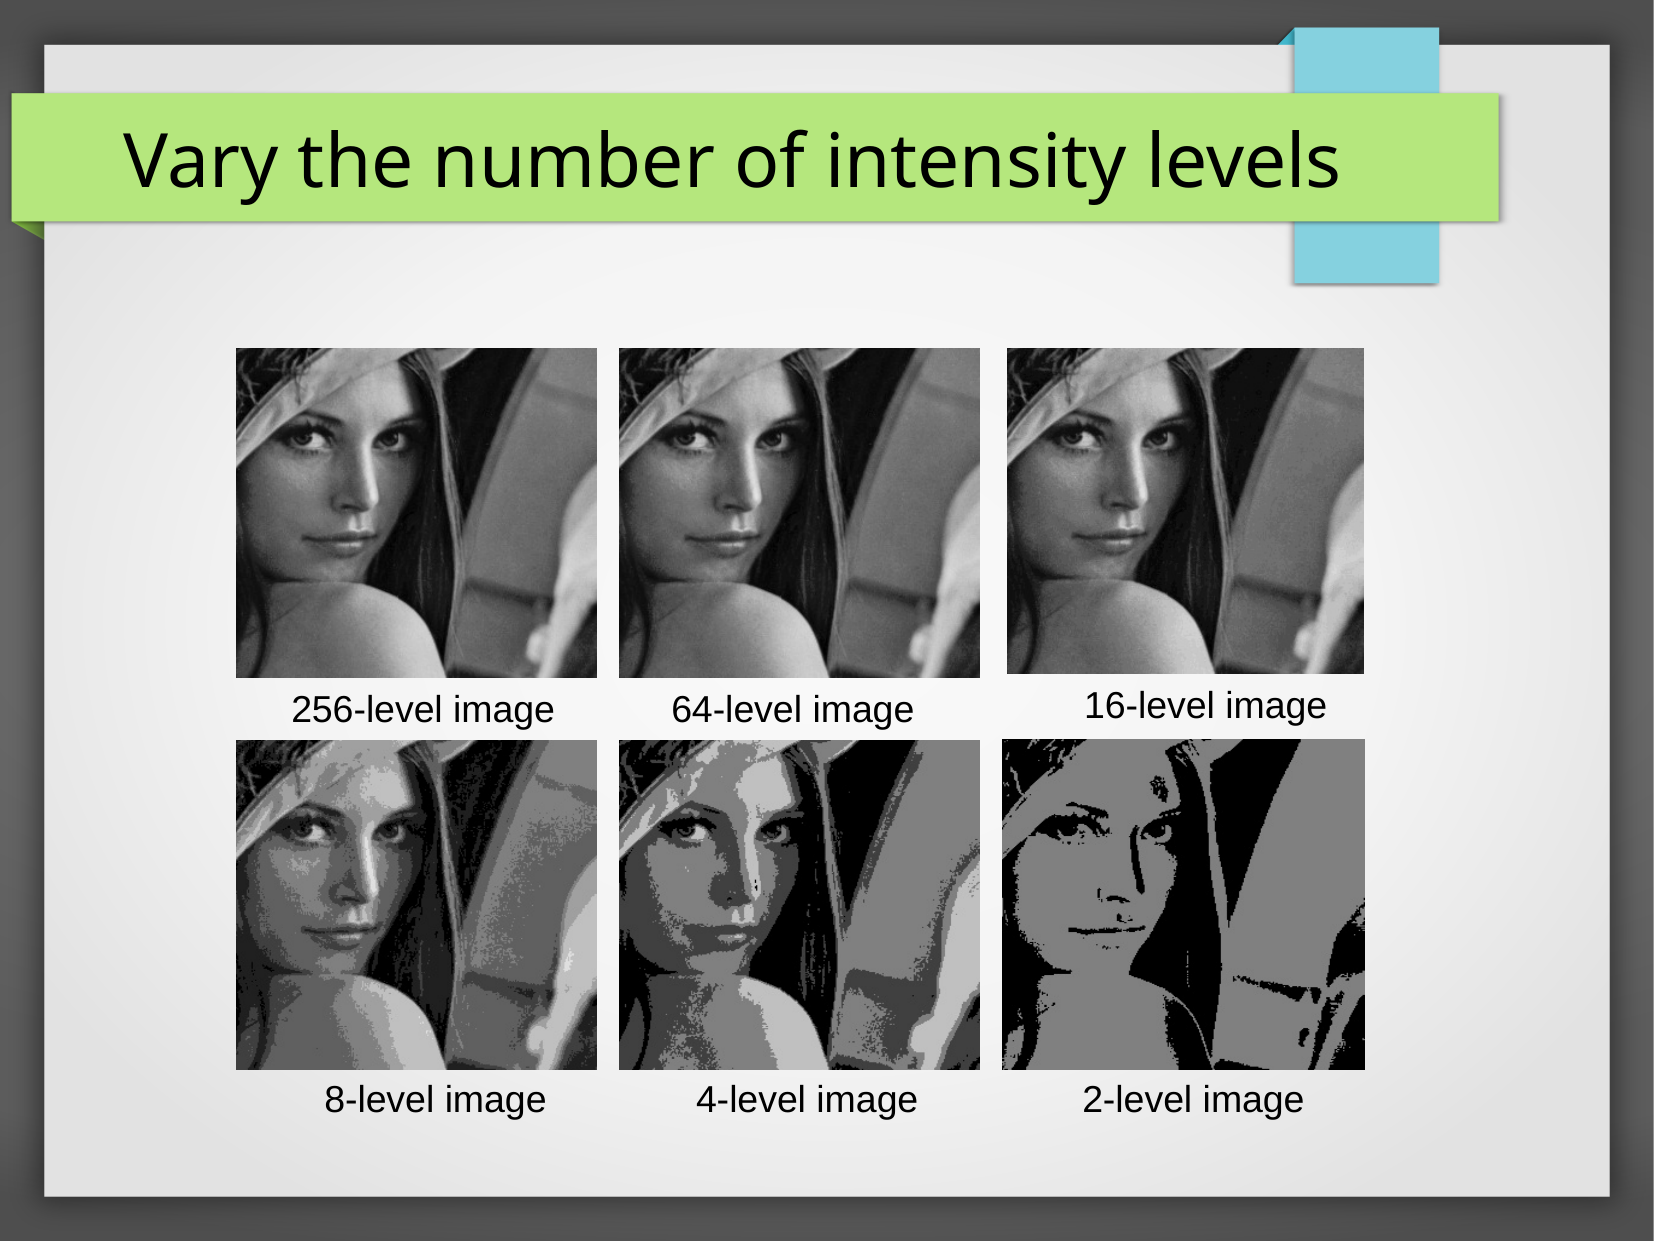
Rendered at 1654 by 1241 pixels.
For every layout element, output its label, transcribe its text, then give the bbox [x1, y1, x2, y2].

text_box 64-level image [656, 680, 969, 780]
text_box 2-level image [1067, 1071, 1347, 1171]
text_box 4-level image [681, 1071, 945, 1171]
picture [0, 0, 1654, 1241]
text_box 16-level image [1069, 677, 1382, 776]
text_box 256-level image [276, 680, 615, 780]
text_box 8-level image [309, 1071, 615, 1171]
title Vary the number of intensity levels [23, 67, 1441, 249]
